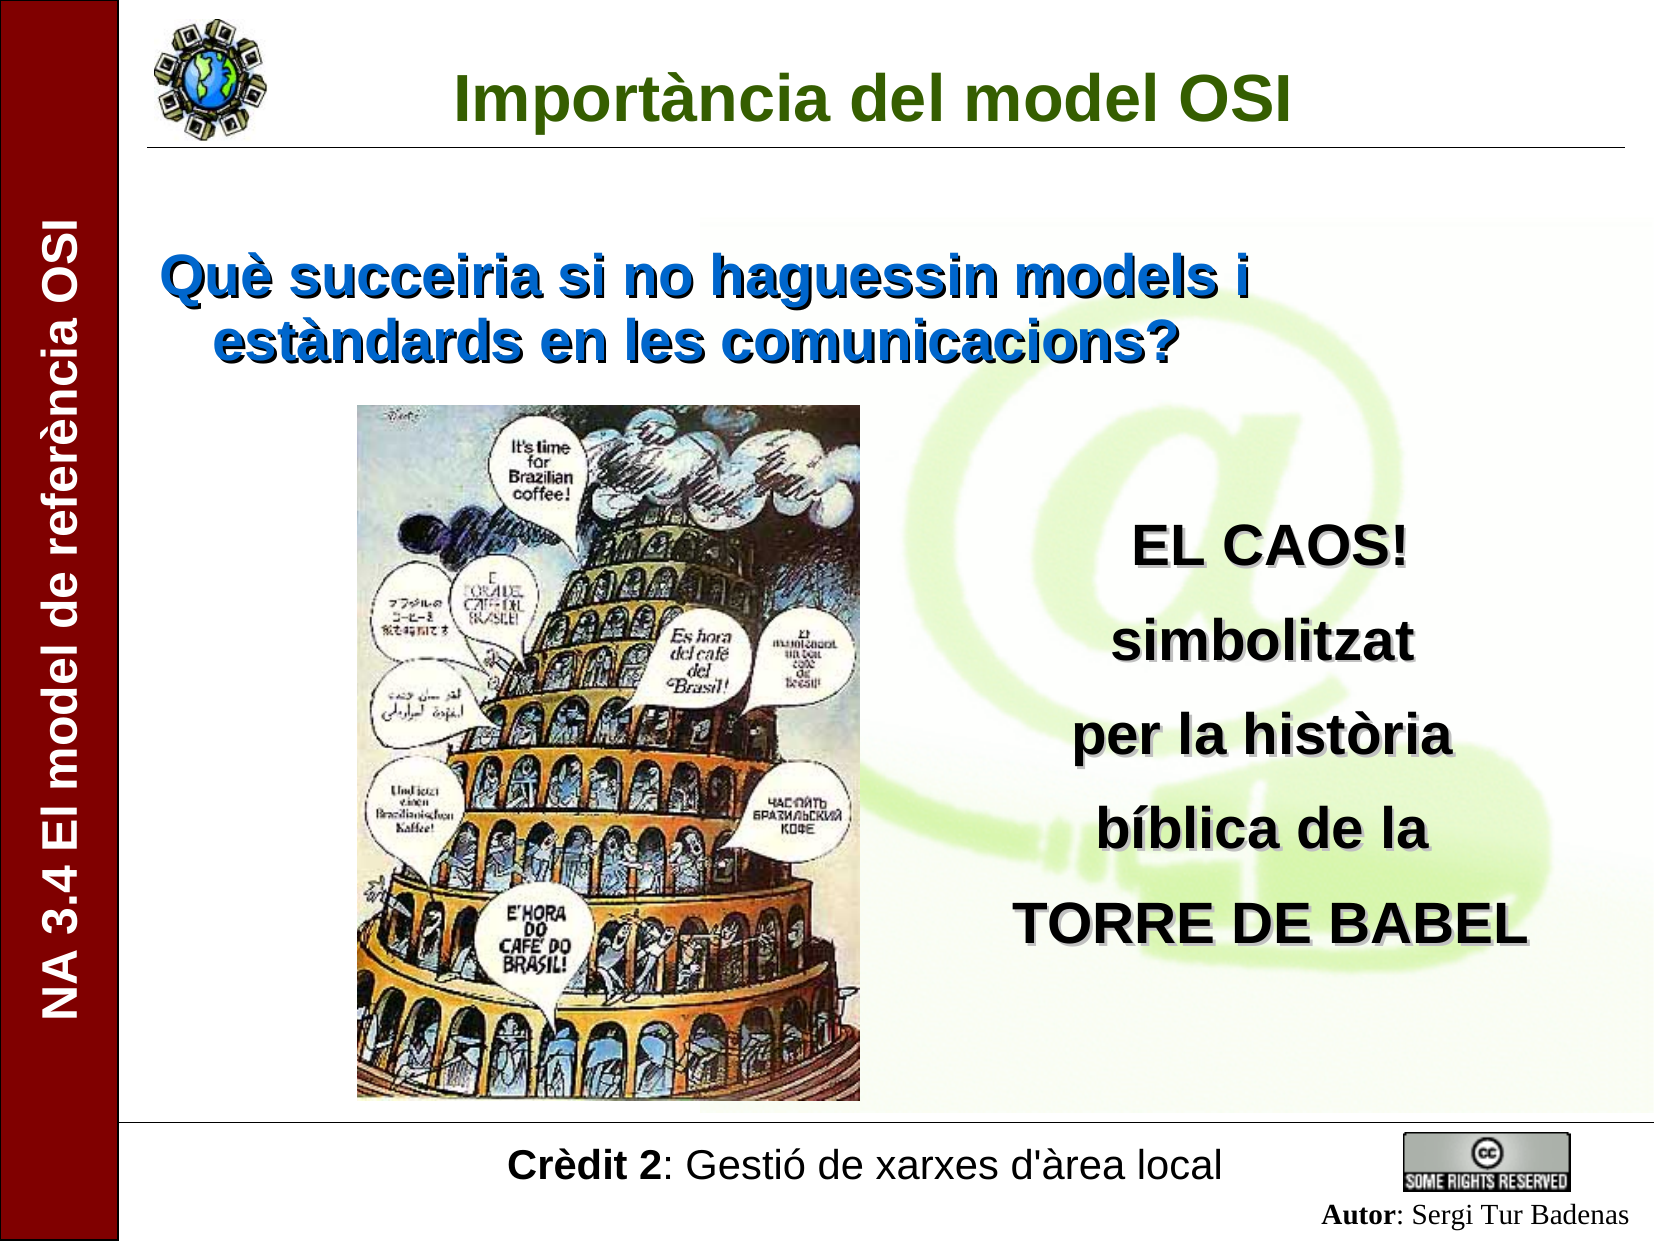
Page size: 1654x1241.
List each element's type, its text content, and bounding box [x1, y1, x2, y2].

list Què succeiria si no haguessin models i estàndards en les comunicacions? [141, 242, 1382, 1093]
picture [154, 19, 268, 49]
list EL CAOS! simbolitzat per la història bíblica de la TORRE DE BABEL [952, 418, 1571, 1073]
picture [1403, 1132, 1571, 1192]
picture [357, 217, 1654, 1113]
title Importància del model OSI [129, 49, 1619, 148]
